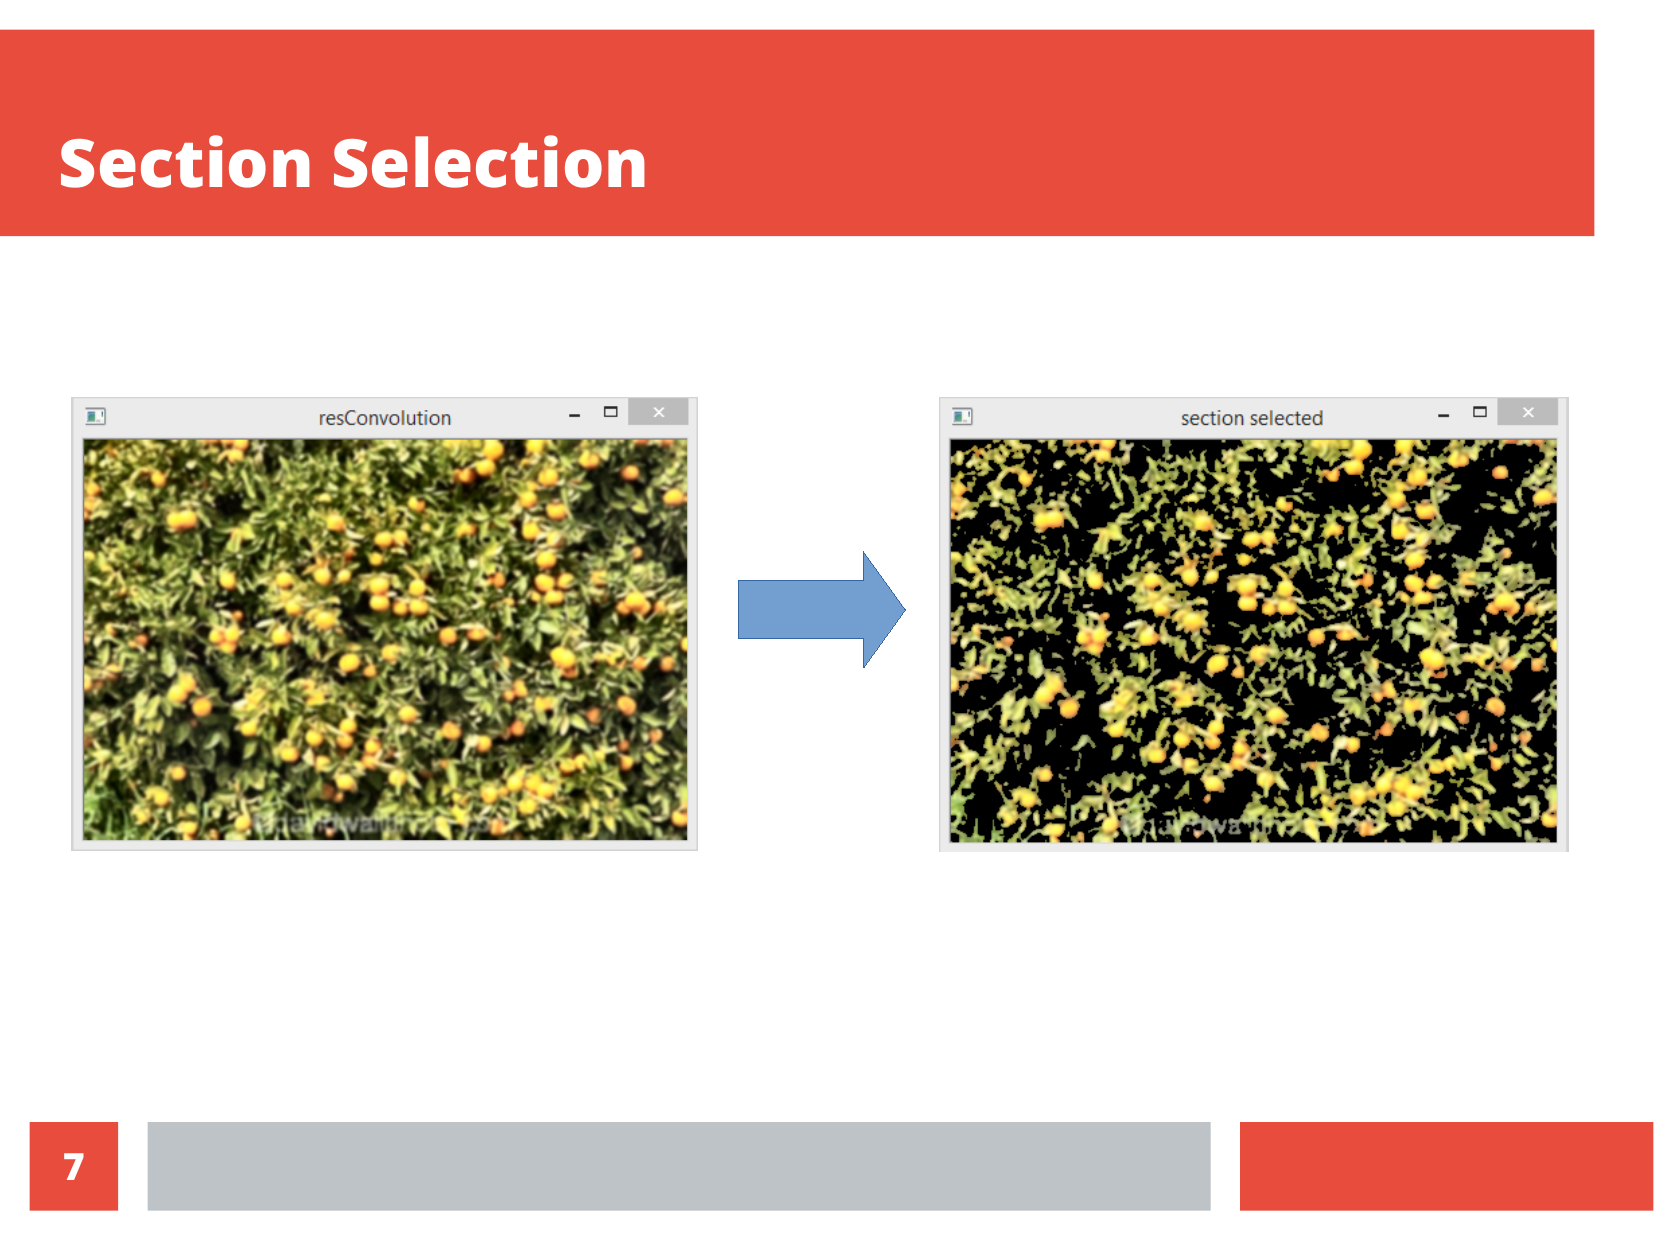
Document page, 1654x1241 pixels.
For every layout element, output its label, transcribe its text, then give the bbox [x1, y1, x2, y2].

text_box [738, 551, 906, 668]
picture [939, 397, 1569, 852]
picture [71, 397, 698, 851]
title Section Selection [59, 59, 1595, 207]
